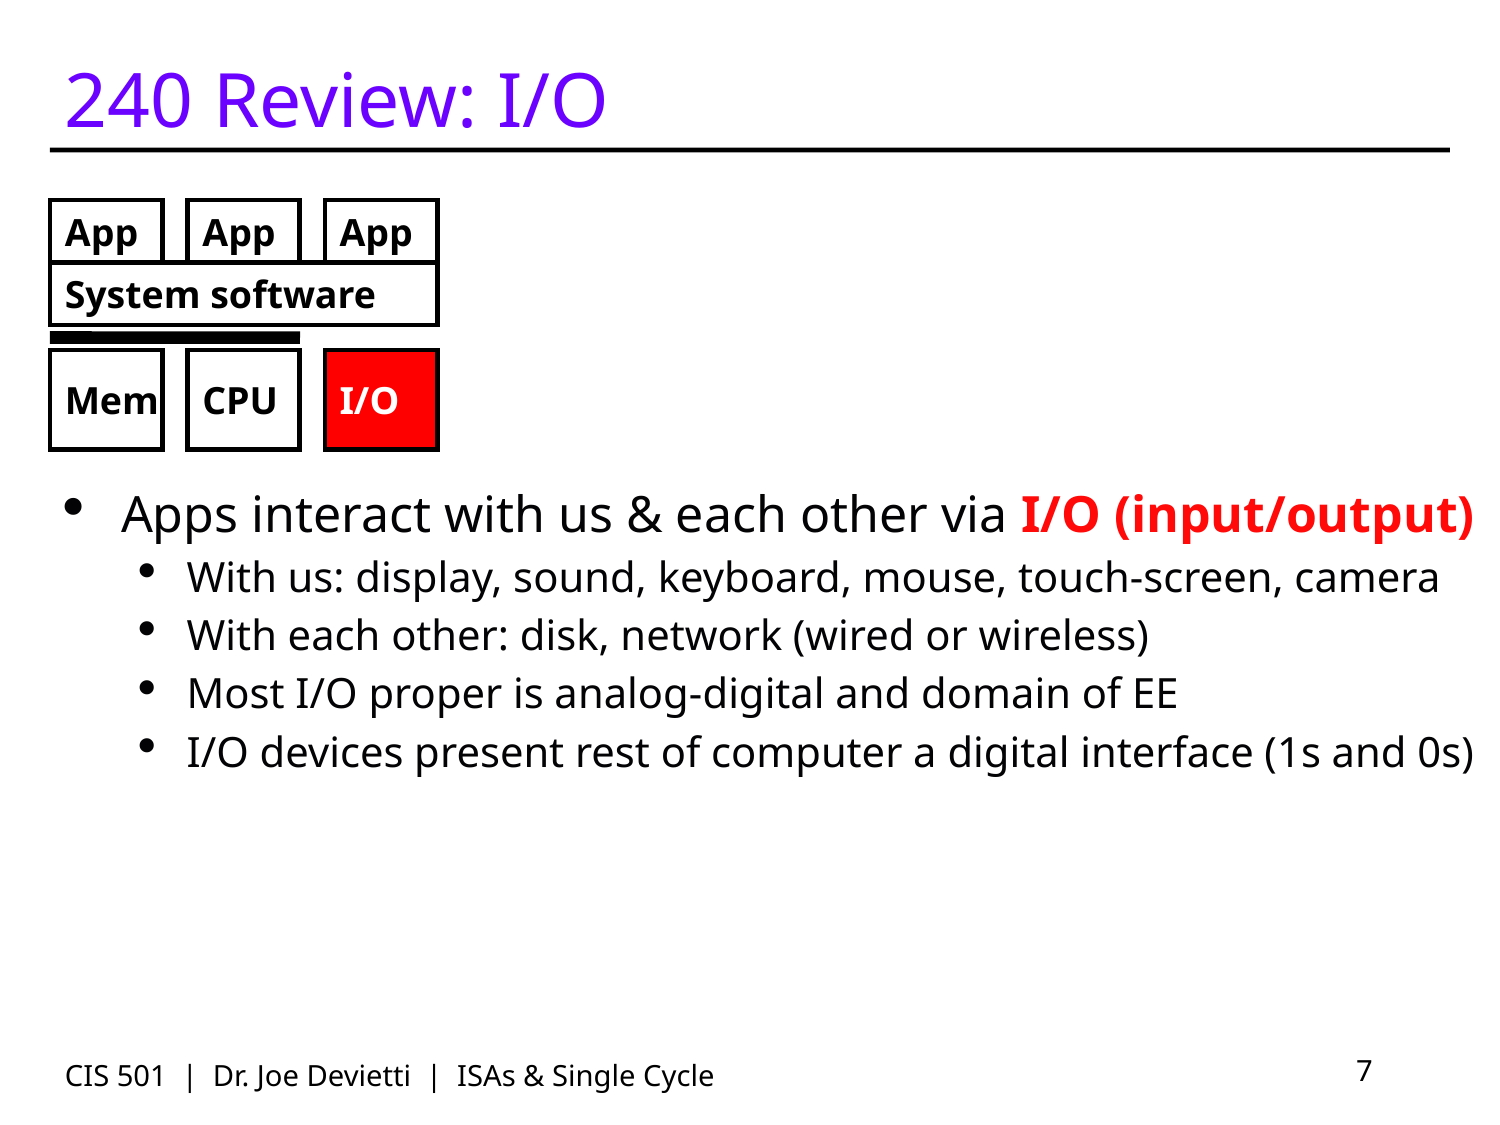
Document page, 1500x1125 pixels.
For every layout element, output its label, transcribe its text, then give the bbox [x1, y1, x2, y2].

text_box Apps interact with us & each other via I/O (input/output) With us: display, sound, keyboard, mouse, touch-screen, camera With each other: disk, network (wired or wireless) Most I/O proper is analog-digital and domain of EE I/O devices present rest of computer a digital interface (1s and 0s) [49, 474, 1500, 1025]
text_box System software [50, 262, 438, 325]
text_box App [324, 200, 438, 263]
text_box 240 Review: I/O [49, 37, 1375, 150]
text_box <number> [1074, 1049, 1388, 1100]
text_box CIS 501 | Dr. Joe Devietti | ISAs & Single Cycle [49, 1049, 988, 1100]
text_box Mem [49, 349, 163, 450]
text_box App [49, 200, 163, 263]
text_box I/O [324, 349, 438, 450]
text_box CPU [187, 349, 300, 450]
text_box App [187, 200, 300, 263]
